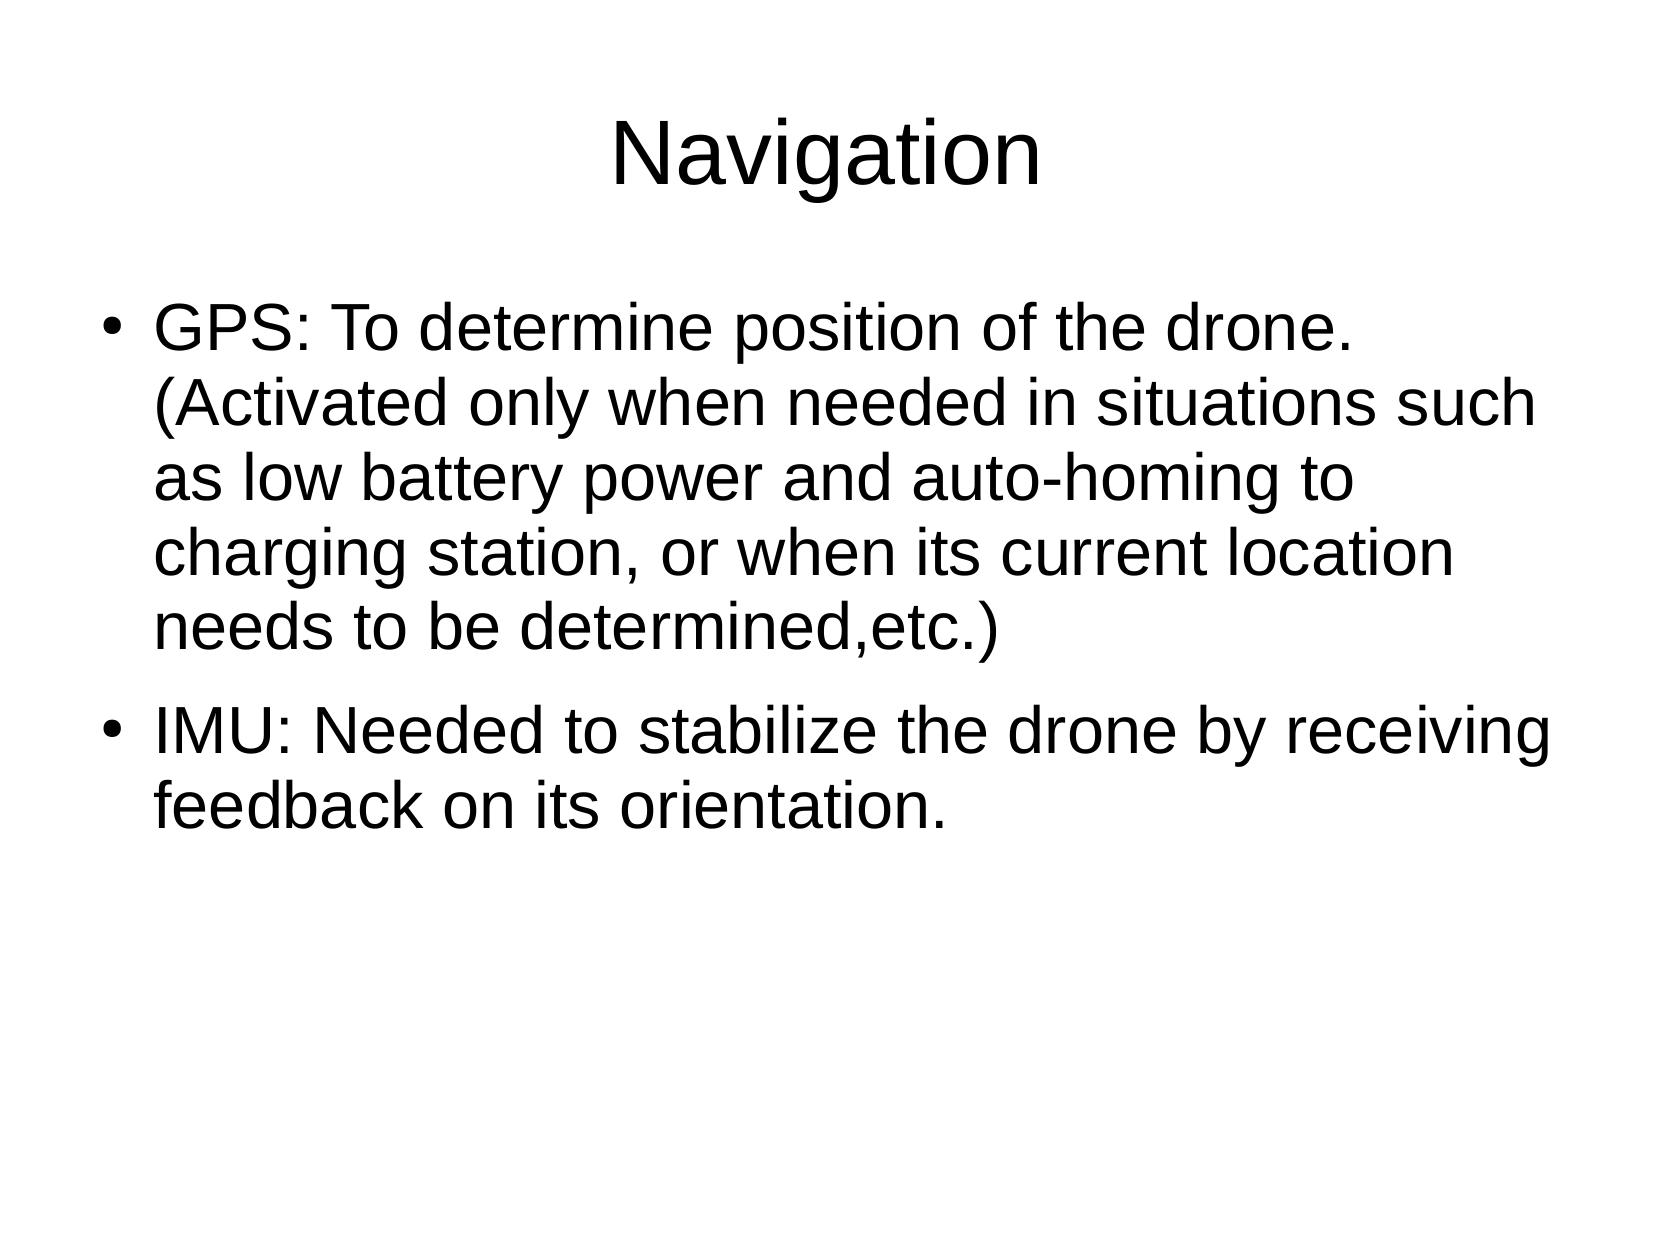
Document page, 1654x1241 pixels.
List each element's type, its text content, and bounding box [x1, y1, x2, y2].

title Navigation [82, 49, 1571, 257]
list GPS: To determine position of the drone. (Activated only when needed in situations such as low battery power and auto-homing to charging station, or when its current location needs to be determined,etc.) IMU: Needed to stabilize the drone by receiving feedback on its orientation. [82, 290, 1571, 1010]
